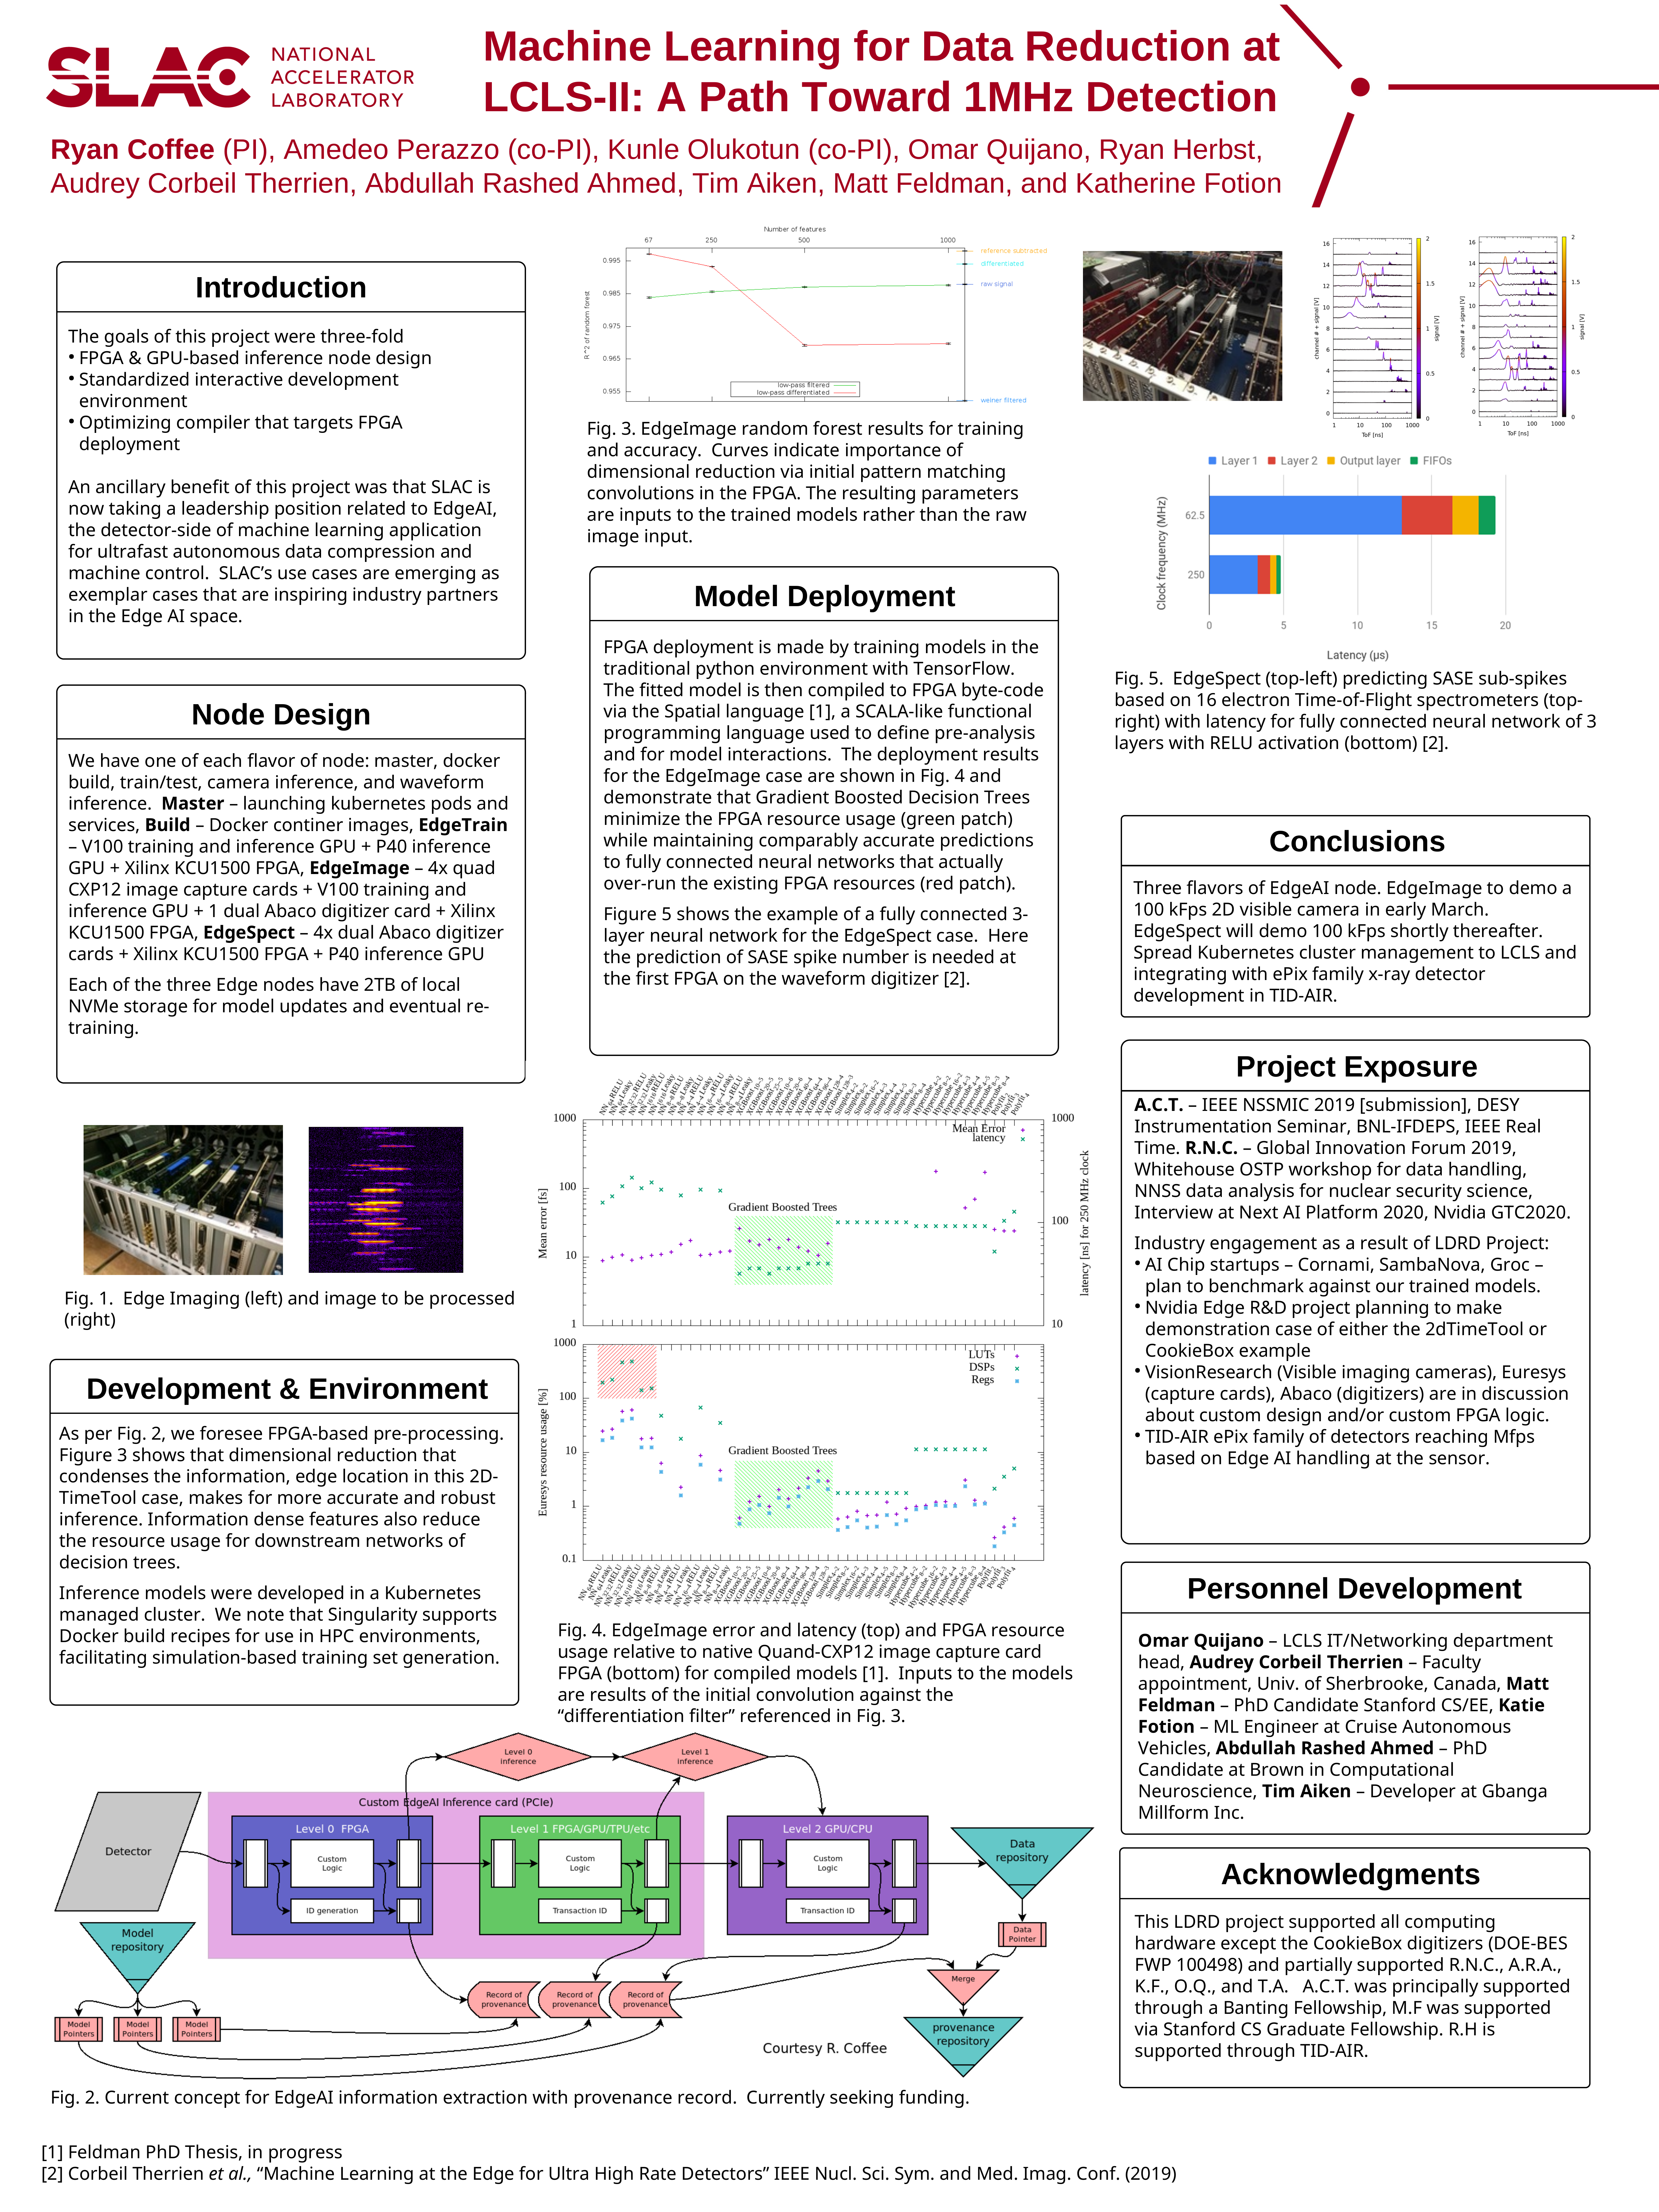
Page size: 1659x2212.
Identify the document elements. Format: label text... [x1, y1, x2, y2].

text_box Node Design [153, 693, 410, 733]
text_box Conclusions [1229, 819, 1486, 860]
picture [53, 1732, 1096, 2079]
picture [1308, 232, 1446, 439]
text_box We have one of each flavor of node: master, docker build, train/test, camera inference, and waveform inference. Master – launching kubernetes pods and services, Build – Docker continer images, EdgeTrain – V100 training and inference GPU + P40 inference GPU + Xilinx KCU1500 FPGA, EdgeImage – 4x quad CXP12 image capture cards + V100 training and inference GPU + 1 dual Abaco digitizer card + Xilinx KCU1500 FPGA, EdgeSpect – 4x dual Abaco digitizer cards + Xilinx KCU1500 FPGA + P40 inference GPU Each of the three Edge nodes have 2TB of local NVMe storage for model updates and eventual re-training. [64, 747, 516, 1092]
picture [0, 5, 1659, 207]
picture [525, 1061, 1102, 1618]
picture [582, 221, 1051, 410]
text_box The goals of this project were three-fold FPGA & GPU-based inference node design Standardized interactive development environment Optimizing compiler that targets FPGA deployment An ancillary benefit of this project was that SLAC is now taking a leadership position related to EdgeAI, the detector-side of machine learning application for ultrafast autonomous data compression and machine control. SLAC’s use cases are emerging as exemplar cases that are inspiring industry partners in the Edge AI space. [64, 323, 511, 628]
text_box Three flavors of EdgeAI node. EdgeImage to demo a 100 kFps 2D visible camera in early March. EdgeSpect will demo 100 kFps shortly thereafter. Spread Kubernetes cluster management to LCLS and integrating with ePix family x-ray detector development in TID-AIR. [1129, 874, 1586, 1017]
text_box Ryan Coffee (PI), Amedeo Perazzo (co-PI), Kunle Olukotun (co-PI), Omar Quijano, Ryan Herbst, Audrey Corbeil Therrien, Abdullah Rashed Ahmed, Tim Aiken, Matt Feldman, and Katherine Fotion [46, 128, 1318, 201]
text_box Personnel Development [1138, 1567, 1572, 1607]
text_box Fig. 5. EdgeSpect (top-left) predicting SASE sub-spikes based on 16 electron Time-of-Flight spectrometers (top-right) with latency for fully connected neural network of 3 layers with RELU activation (bottom) [2]. [1110, 664, 1609, 777]
text_box Development & Environment [64, 1367, 511, 1407]
text_box Introduction [153, 265, 410, 306]
text_box Fig. 2. Current concept for EdgeAI information extraction with provenance record. Currently seeking funding. [46, 2084, 1072, 2129]
text_box This LDRD project supported all computing hardware except the CookieBox digitizers (DOE-BES FWP 100498) and partially supported R.N.C., A.R.A., K.F., O.Q., and T.A. A.C.T. was principally supported through a Banting Fellowship, M.F was supported via Stanford CS Graduate Fellowship. R.H is supported through TID-AIR. [1130, 1908, 1576, 2088]
text_box A.C.T. – IEEE NSSMIC 2019 [submission], DESY Instrumentation Seminar, BNL-IFDEPS, IEEE Real Time. R.N.C. – Global Innovation Forum 2019, Whitehouse OSTP workshop for data handling, NNSS data analysis for nuclear security science, Interview at Next AI Platform 2020, Nvidia GTC2020. Industry engagement as a result of LDRD Project: AI Chip startups – Cornami, SambaNova, Groc – plan to benchmark against our trained models. Nvidia Edge R&D project planning to make demonstration case of either the 2dTimeTool or CookieBox example VisionResearch (Visible imaging cameras), Euresys (capture cards), Abaco (digitizers) are in discussion about custom design and/or custom FPGA logic. TID-AIR ePix family of detectors reaching Mfps based on Edge AI handling at the sensor. [1130, 1092, 1579, 1565]
text_box As per Fig. 2, we foresee FPGA-based pre-processing. Figure 3 shows that dimensional reduction that condenses the information, edge location in this 2D-TimeTool case, makes for more accurate and robust inference. Information dense features also reduce the resource usage for downstream networks of decision trees. Inference models were developed in a Kubernetes managed cluster. We note that Singularity supports Docker build recipes for use in HPC environments, facilitating simulation-based training set generation. [55, 1419, 511, 1705]
text_box Machine Learning for Data Reduction at LCLS-II: A Path Toward 1MHz Detection [478, 16, 1387, 123]
picture [1453, 230, 1591, 438]
picture [1143, 442, 1517, 664]
picture [84, 1125, 283, 1275]
text_box [1] Feldman PhD Thesis, in progress [2] Corbeil Therrien et al., “Machine Learning at the Edge for Ultra High Rate Detectors” IEEE Nucl. Sci. Sym. and Med. Imag. Conf. (2019) [37, 2138, 1590, 2207]
text_box Fig. 1. Edge Imaging (left) and image to be processed (right) [60, 1284, 526, 1332]
picture [304, 1124, 466, 1276]
text_box FPGA deployment is made by training models in the traditional python environment with TensorFlow. The fitted model is then compiled to FPGA byte-code via the Spatial language [1], a SCALA-like functional programming language used to define pre-analysis and for model interactions. The deployment results for the EdgeImage case are shown in Fig. 4 and demonstrate that Gradient Boosted Decision Trees minimize the FPGA resource usage (green patch) while maintaining comparably accurate predictions to fully connected neural networks that actually over-run the existing FPGA resources (red patch). Figure 5 shows the example of a fully connected 3-layer neural network for the EdgeSpect case. Here the prediction of SASE spike number is needed at the first FPGA on the waveform digitizer [2]. [599, 633, 1051, 1055]
picture [1083, 251, 1282, 401]
text_box Fig. 3. EdgeImage random forest results for training and accuracy. Curves indicate importance of dimensional reduction via initial pattern matching convolutions in the FPGA. The resulting parameters are inputs to the trained models rather than the raw image input. [582, 415, 1039, 549]
text_box Fig. 4. EdgeImage error and latency (top) and FPGA resource usage relative to native Quand-CXP12 image capture card FPGA (bottom) for compiled models [1]. Inputs to the models are results of the initial convolution against the “differentiation filter” referenced in Fig. 3. [553, 1618, 1079, 1728]
text_box Acknowledgments [1172, 1853, 1530, 1893]
text_box Omar Quijano – LCLS IT/Networking department head, Audrey Corbeil Therrien – Faculty appointment, Univ. of Sherbrooke, Canada, Matt Feldman – PhD Candidate Stanford CS/EE, Katie Fotion – ML Engineer at Cruise Autonomous Vehicles, Abdullah Rashed Ahmed – PhD Candidate at Brown in Computational Neuroscience, Tim Aiken – Developer at Gbanga Millform Inc. [1134, 1627, 1576, 1825]
text_box Model Deployment [599, 575, 1051, 615]
text_box Project Exposure [1133, 1045, 1581, 1085]
